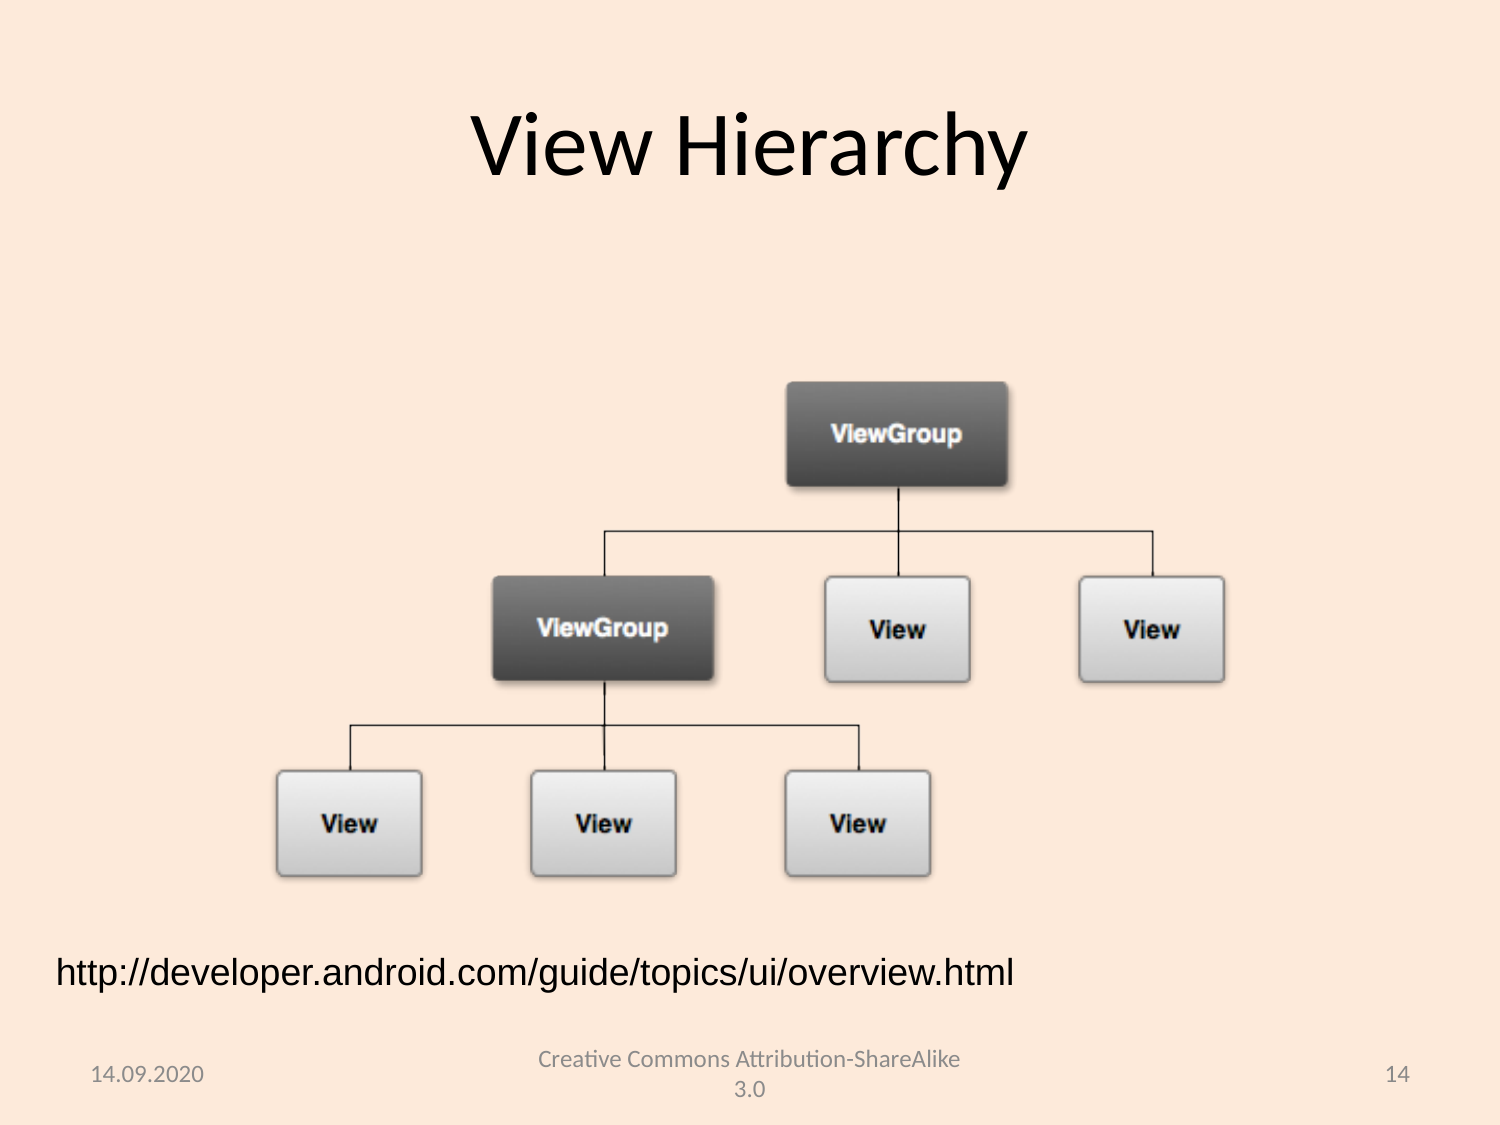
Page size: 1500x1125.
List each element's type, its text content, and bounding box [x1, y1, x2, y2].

text_box http://developer.android.com/guide/topics/ui/overview.html [41, 940, 1353, 1001]
title View Hierarchy [75, 45, 1425, 233]
slide_number <number> [1074, 1042, 1425, 1103]
picture [256, 370, 1244, 898]
footer Creative Commons Attribution-ShareAlike 3.0 [512, 1042, 988, 1103]
